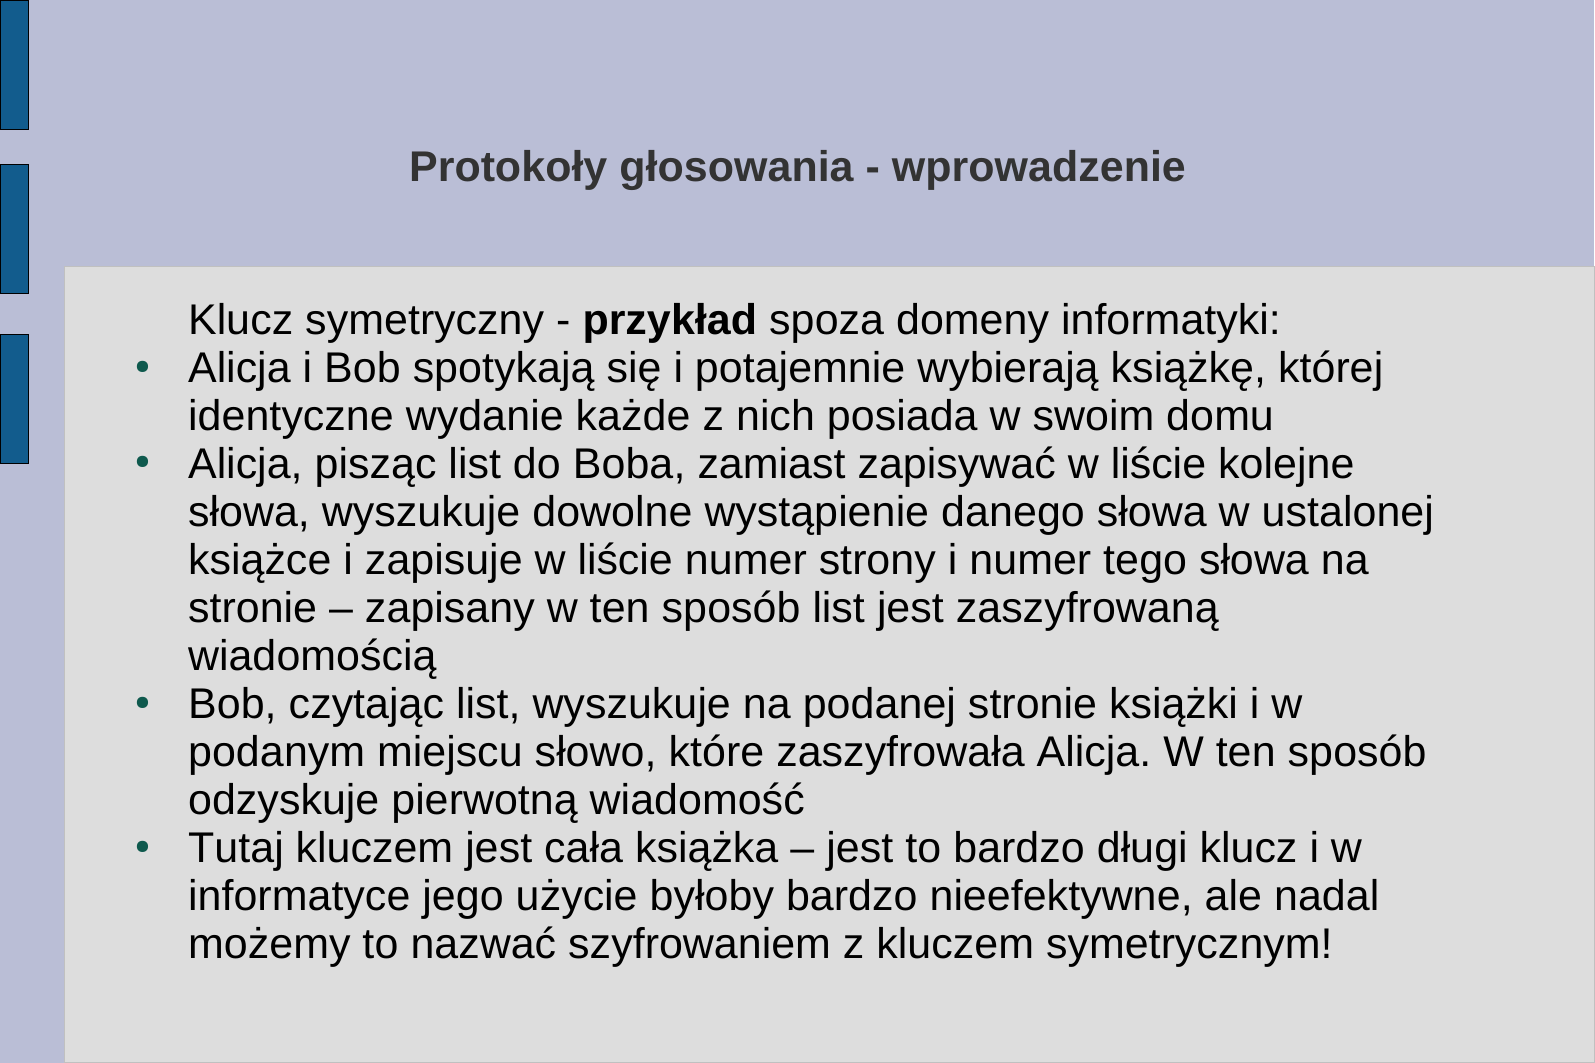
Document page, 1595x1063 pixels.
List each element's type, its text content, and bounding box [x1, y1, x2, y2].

title Protokoły głosowania - wprowadzenie [117, 78, 1479, 256]
list Klucz symetryczny - przykład spoza domeny informatyki: Alicja i Bob spotykają się i potajemnie wybierają książkę, której identyczne wydanie każde z nich posiada w swoim domu Alicja, pisząc list do Boba, zamiast zapisywać w liście kolejne słowa, wyszukuje dowolne wystąpienie danego słowa w ustalonej książce i zapisuje w liście numer strony i numer tego słowa na stronie – zapisany w ten sposób list jest zaszyfrowaną wiadomością Bob, czytając list, wyszukuje na podanej stronie książki i w podanym miejscu słowo, które zaszyfrowała Alicja. W ten sposób odzyskuje pierwotną wiadomość Tutaj kluczem jest cała książka – jest to bardzo długi klucz i w informatyce jego użycie byłoby bardzo nieefektywne, ale nadal możemy to nazwać szyfrowaniem z kluczem symetrycznym! [117, 295, 1479, 969]
